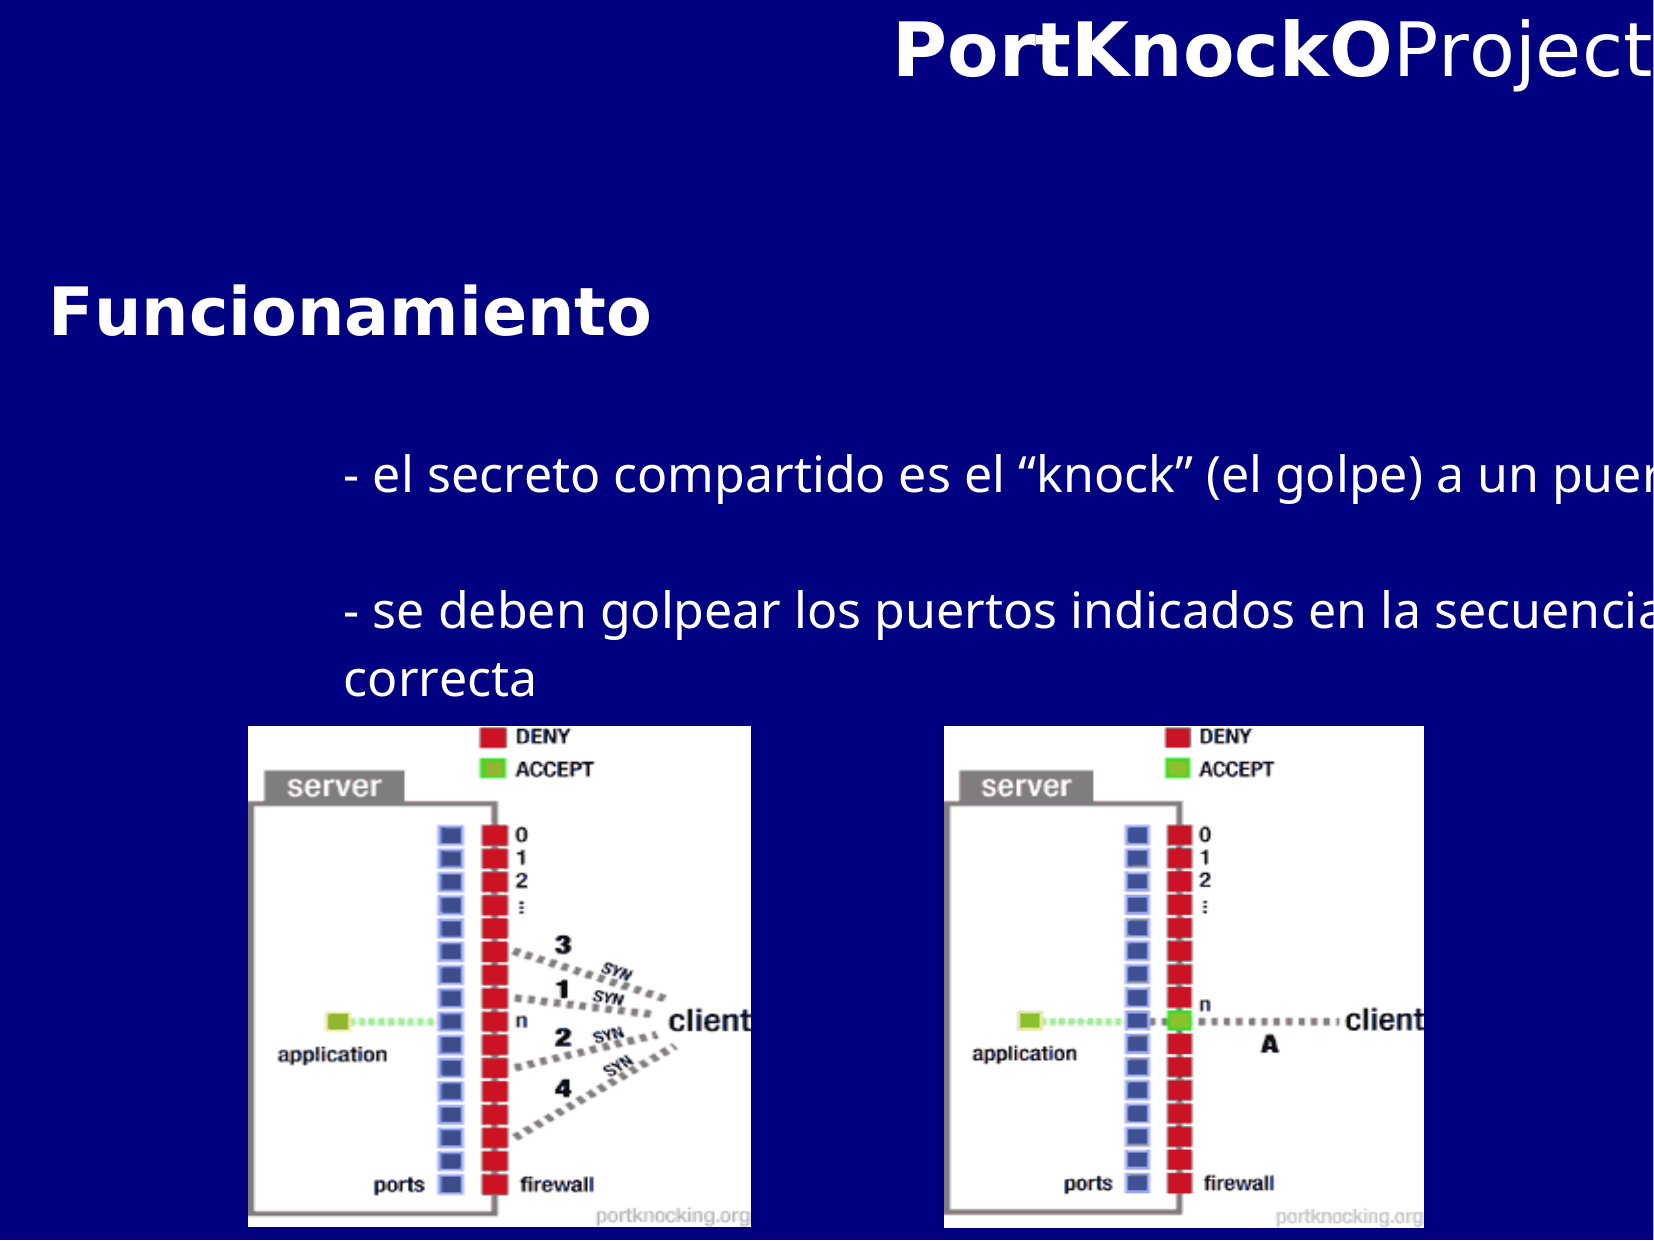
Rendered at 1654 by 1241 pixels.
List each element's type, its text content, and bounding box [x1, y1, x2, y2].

picture [248, 726, 751, 1227]
text_box - el secreto compartido es el “knock” (el golpe) a un puerto - se deben golpear los puertos indicados en la secuencia correcta [329, 431, 1654, 749]
text_box Funcionamiento [33, 266, 668, 359]
text_box PortKnockOProject [878, 0, 1654, 103]
picture [944, 726, 1424, 1228]
